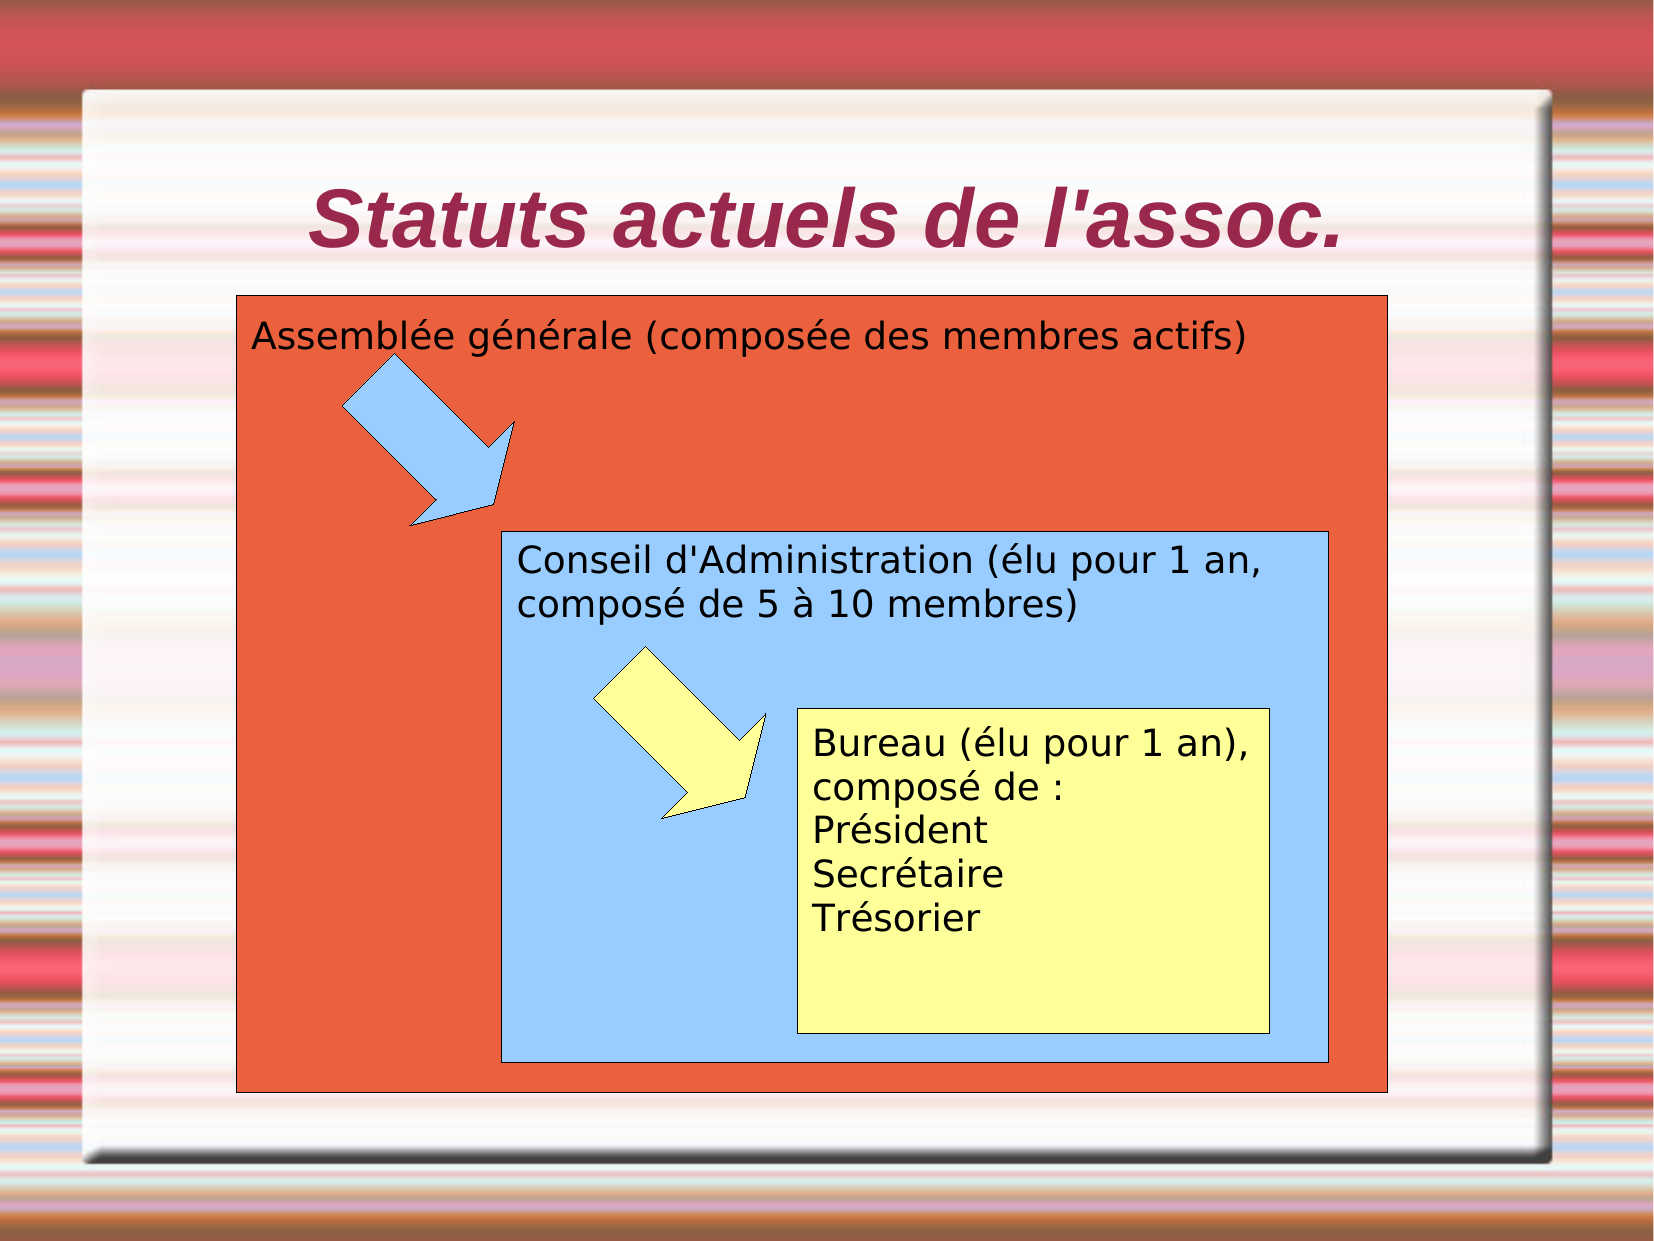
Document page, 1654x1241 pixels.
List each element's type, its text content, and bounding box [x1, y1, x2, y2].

text_box [342, 353, 515, 526]
title Statuts actuels de l'assoc. [121, 114, 1534, 322]
text_box Bureau (élu pour 1 an), composé de : Président Secrétaire Trésorier [797, 708, 1270, 1034]
text_box Assemblée générale (composée des membres actifs) [236, 295, 1388, 1093]
picture [0, 0, 1654, 1241]
text_box [593, 646, 766, 819]
text_box Conseil d'Administration (élu pour 1 an, composé de 5 à 10 membres) [501, 531, 1329, 1063]
